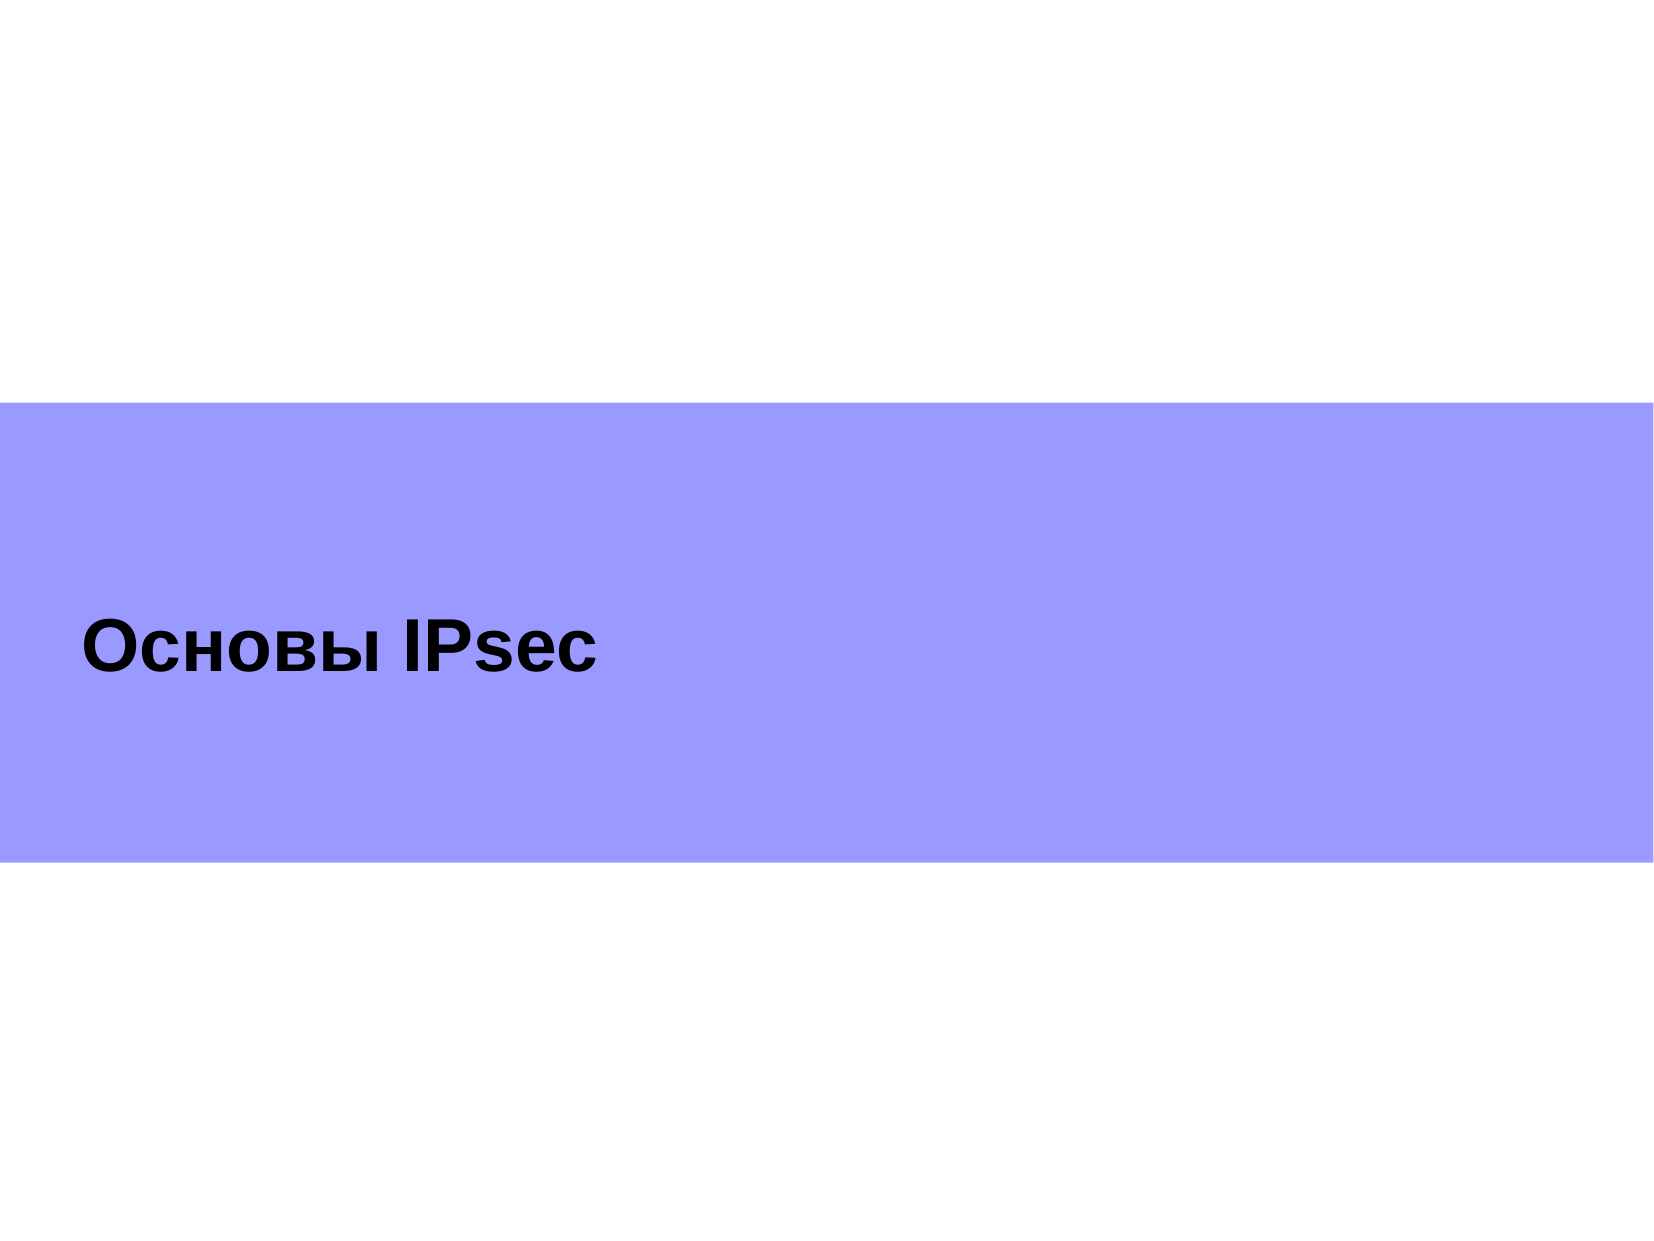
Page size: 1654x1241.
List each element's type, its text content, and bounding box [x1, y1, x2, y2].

text_box Основы IPsec [67, 600, 1530, 772]
